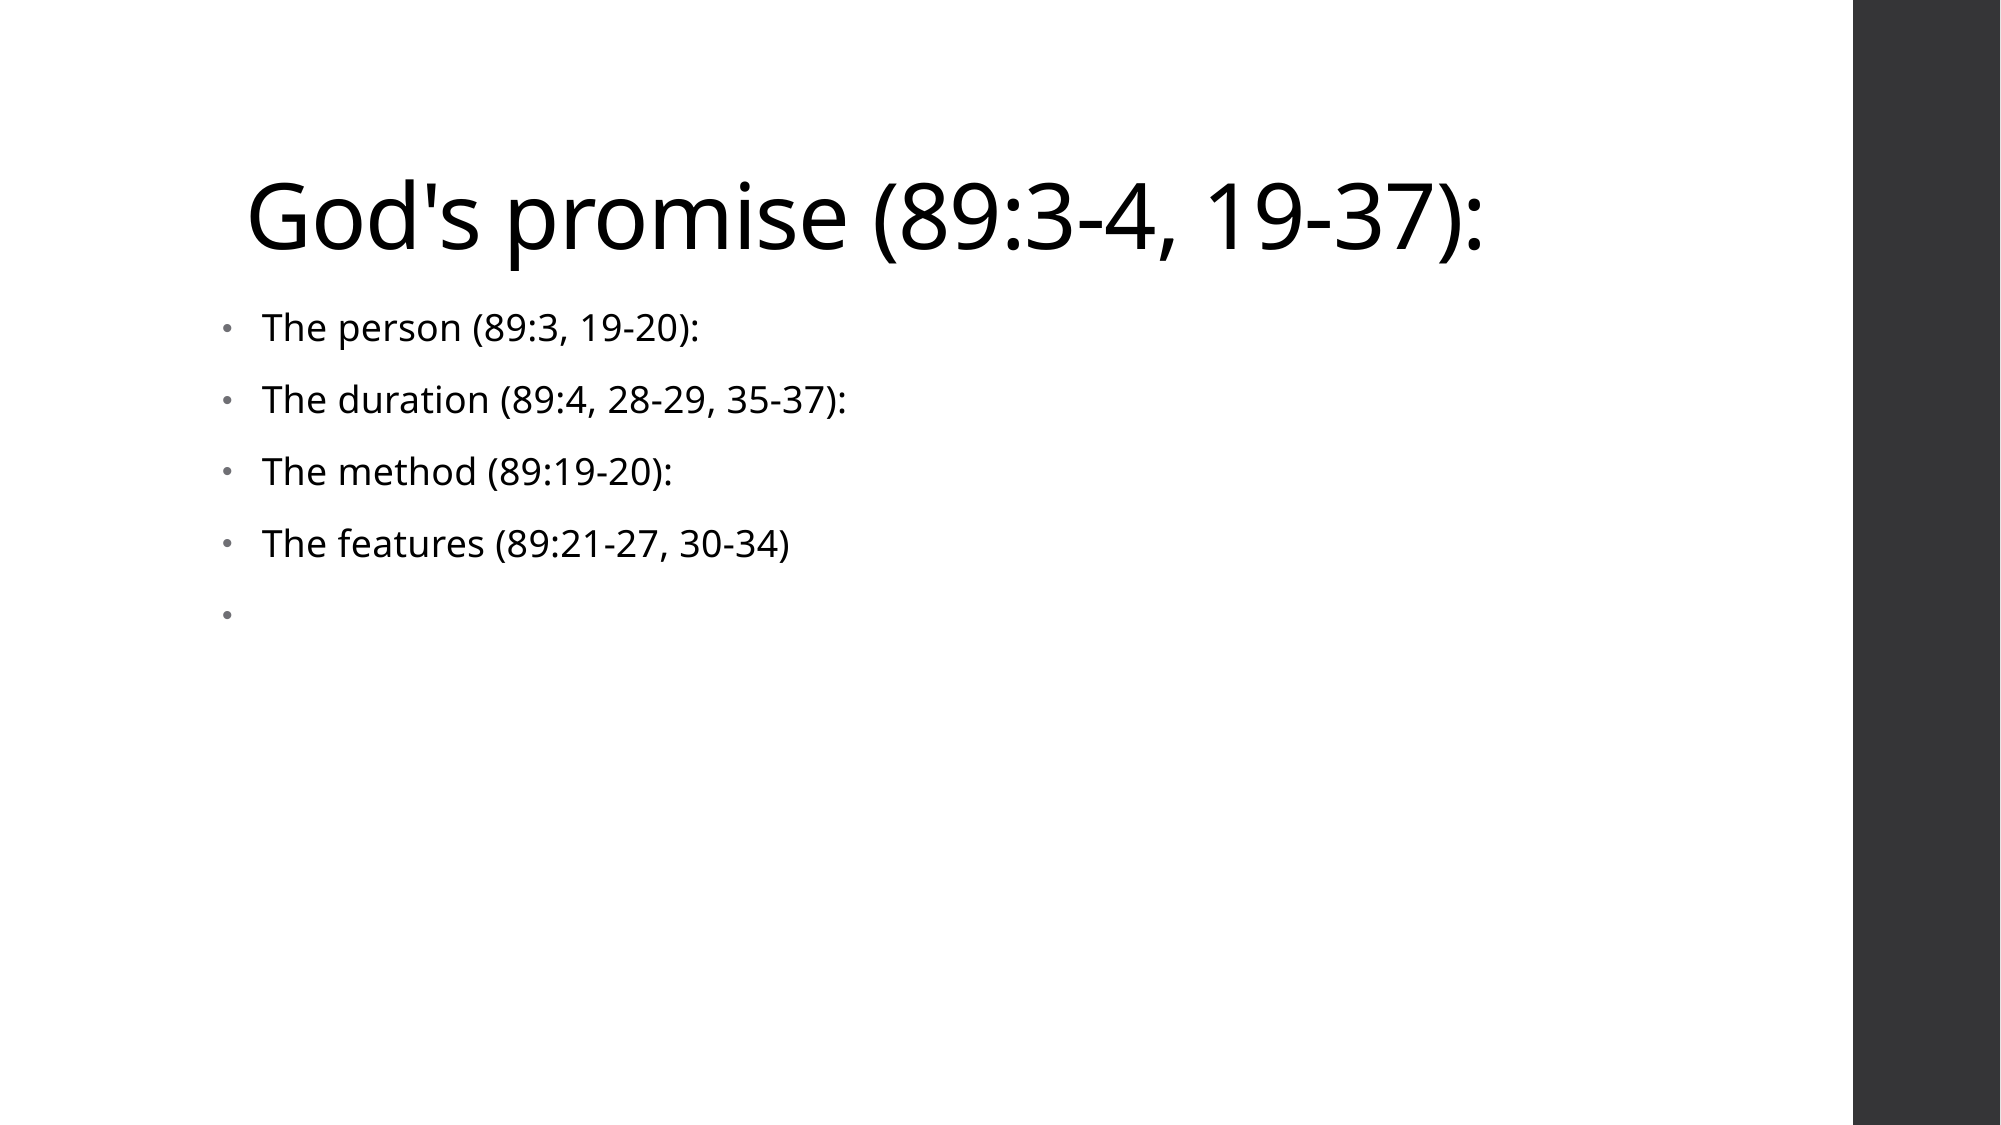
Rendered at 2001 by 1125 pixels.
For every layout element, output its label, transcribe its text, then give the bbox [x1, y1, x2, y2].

list The person (89:3, 19-20): The duration (89:4, 28-29, 35-37): The method (89:19-20): The features (89:21-27, 30-34) [206, 299, 1617, 1014]
title God's promise (89:3-4, 19-37): [206, 60, 1797, 278]
